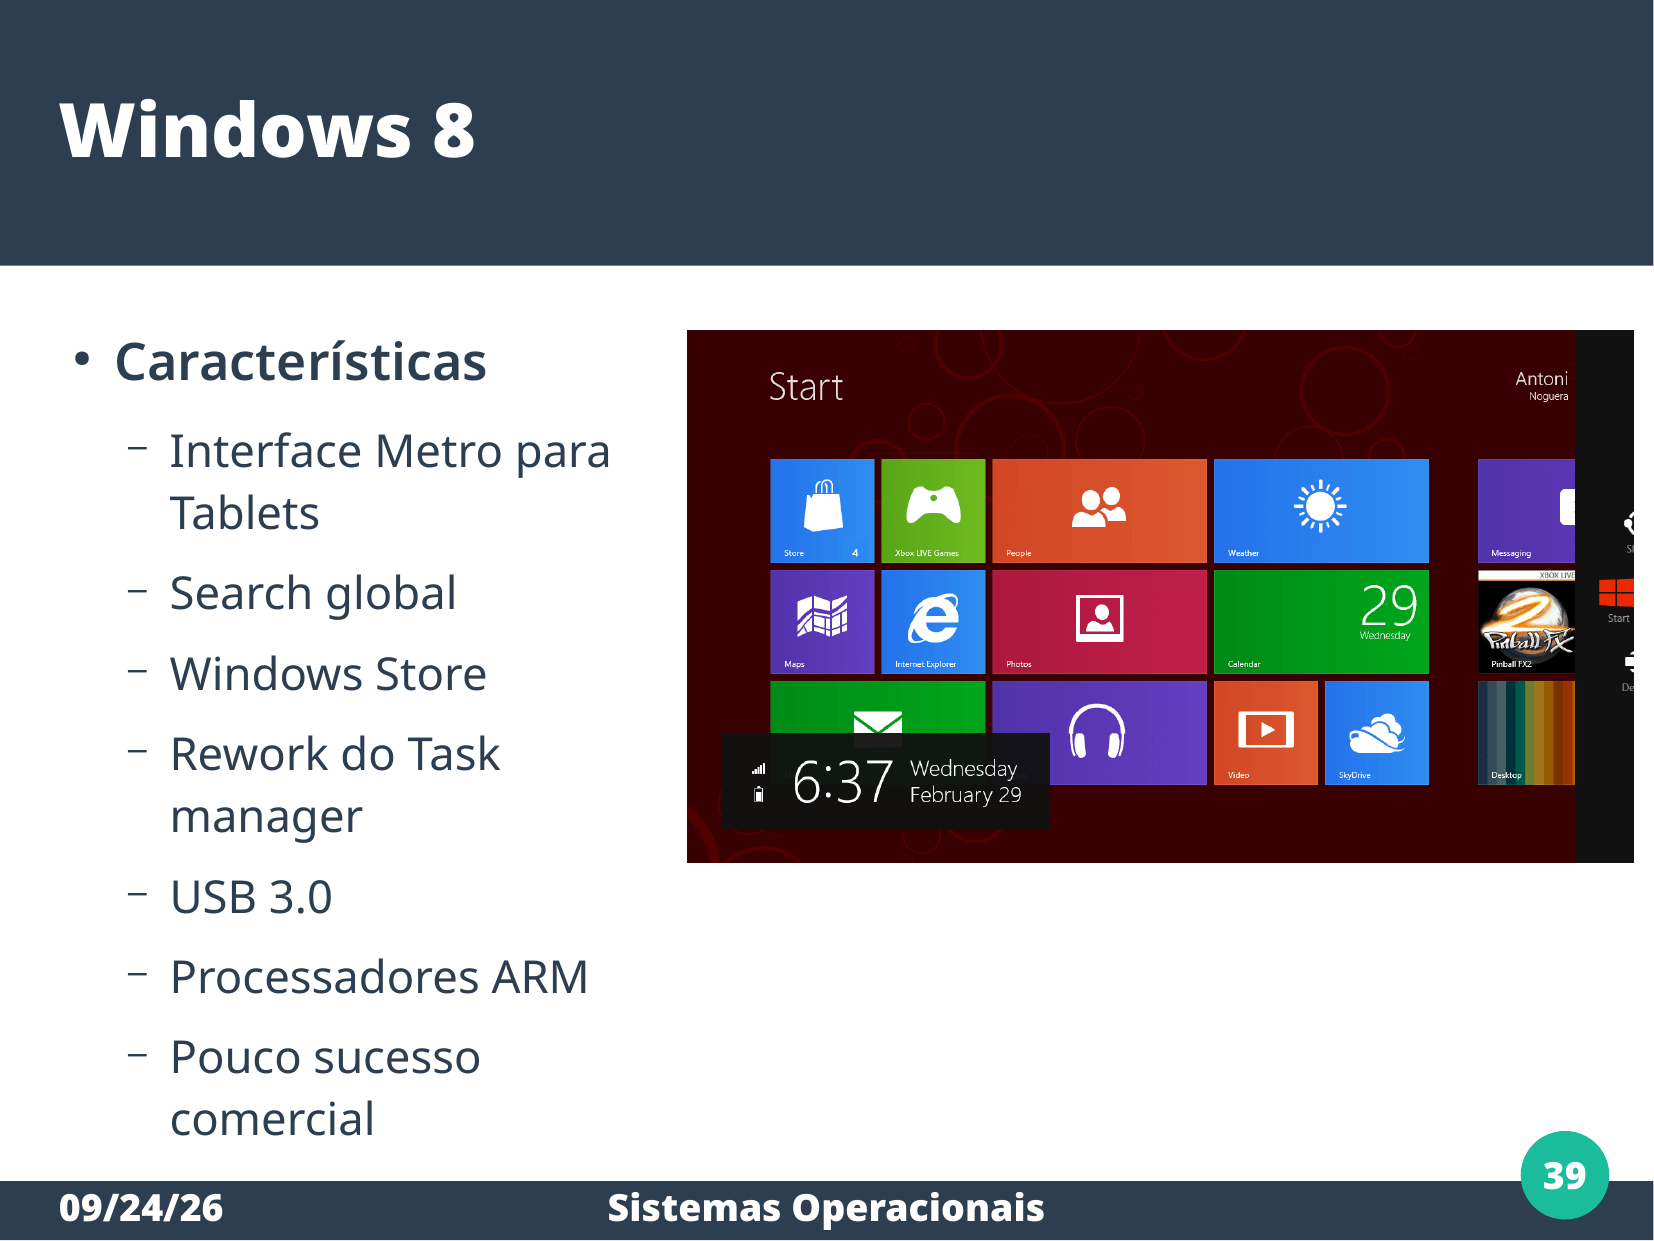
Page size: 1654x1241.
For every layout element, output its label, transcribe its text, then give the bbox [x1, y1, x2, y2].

picture [687, 330, 1634, 863]
title Windows 8 [59, 49, 1595, 207]
list Características Interface Metro para Tablets Search global Windows Store Rework do Task manager USB 3.0 Processadores ARM Pouco sucesso comercial [59, 324, 662, 1152]
